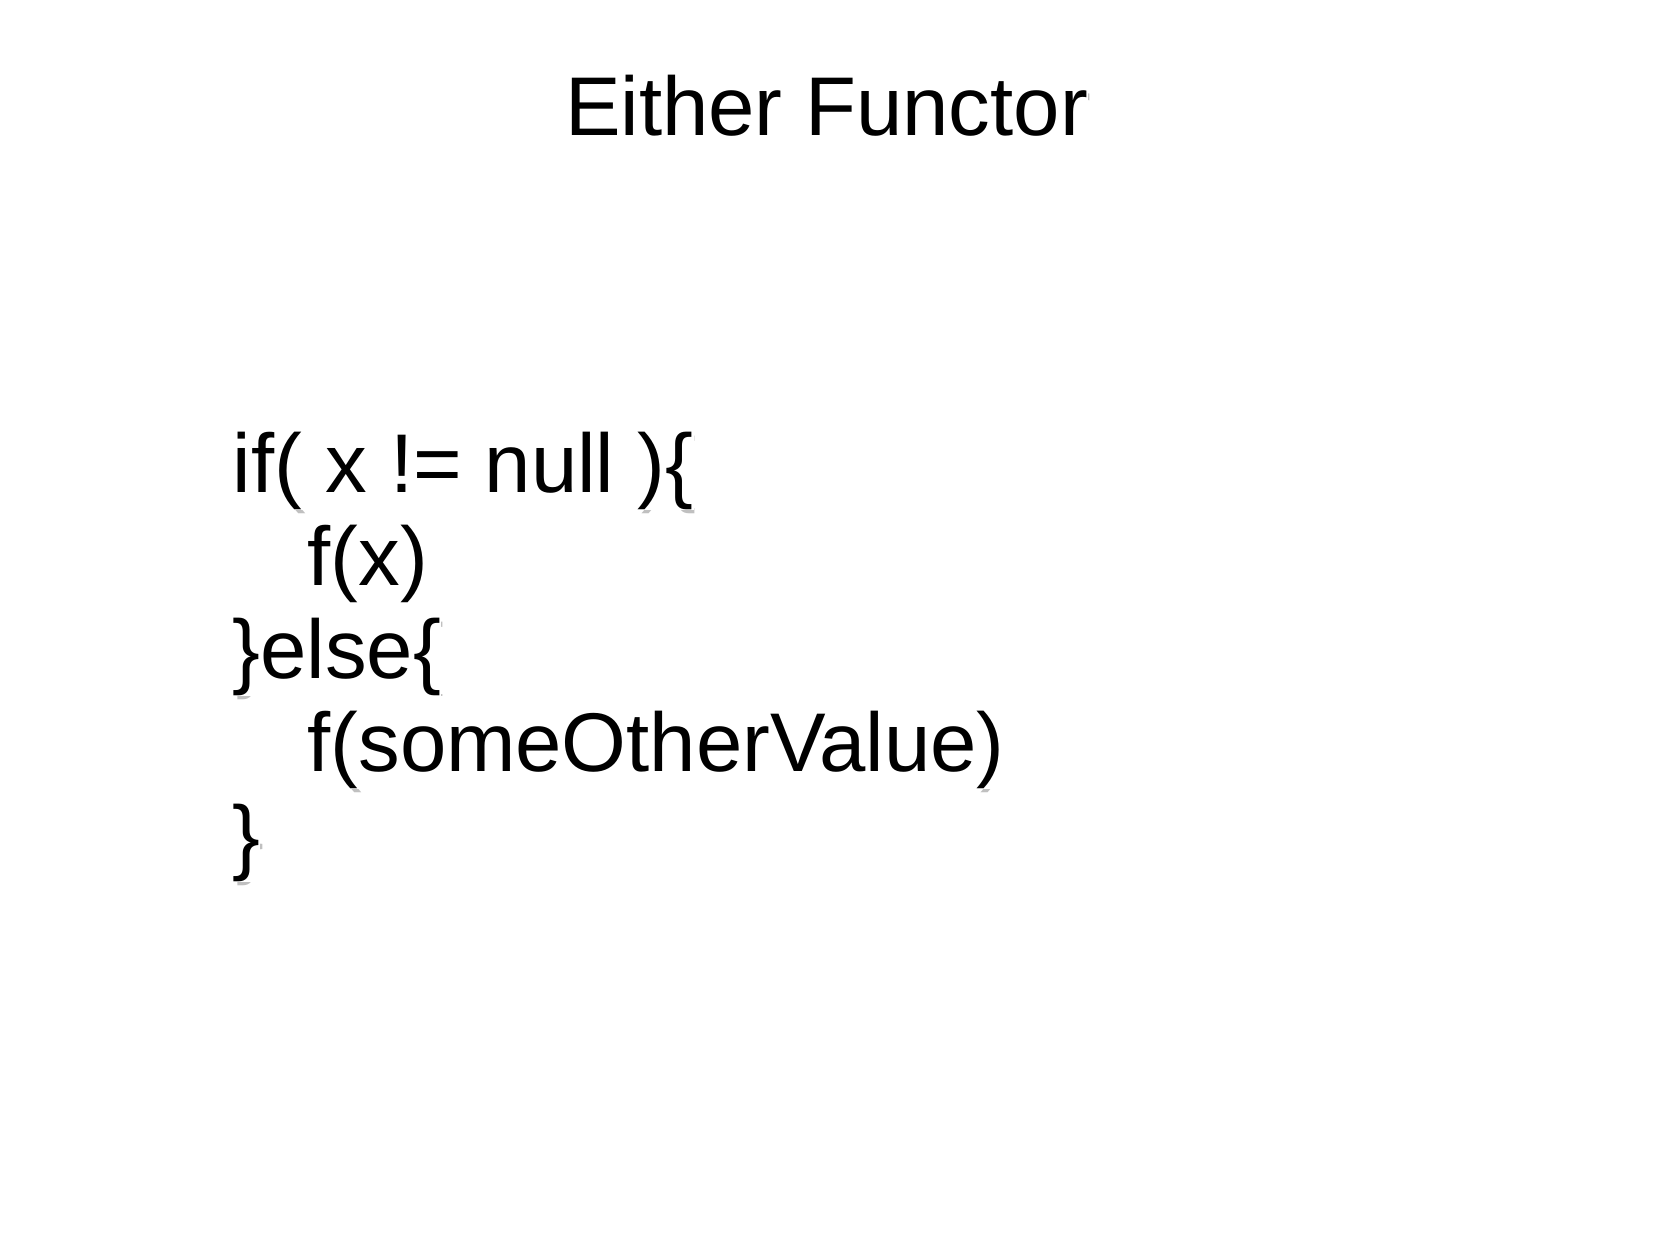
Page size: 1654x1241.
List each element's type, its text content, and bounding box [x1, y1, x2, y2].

title Either Functor [82, 49, 1571, 257]
subtitle if( x != null ){ f(x) }else{ f(someOtherValue) } [82, 290, 1571, 1010]
